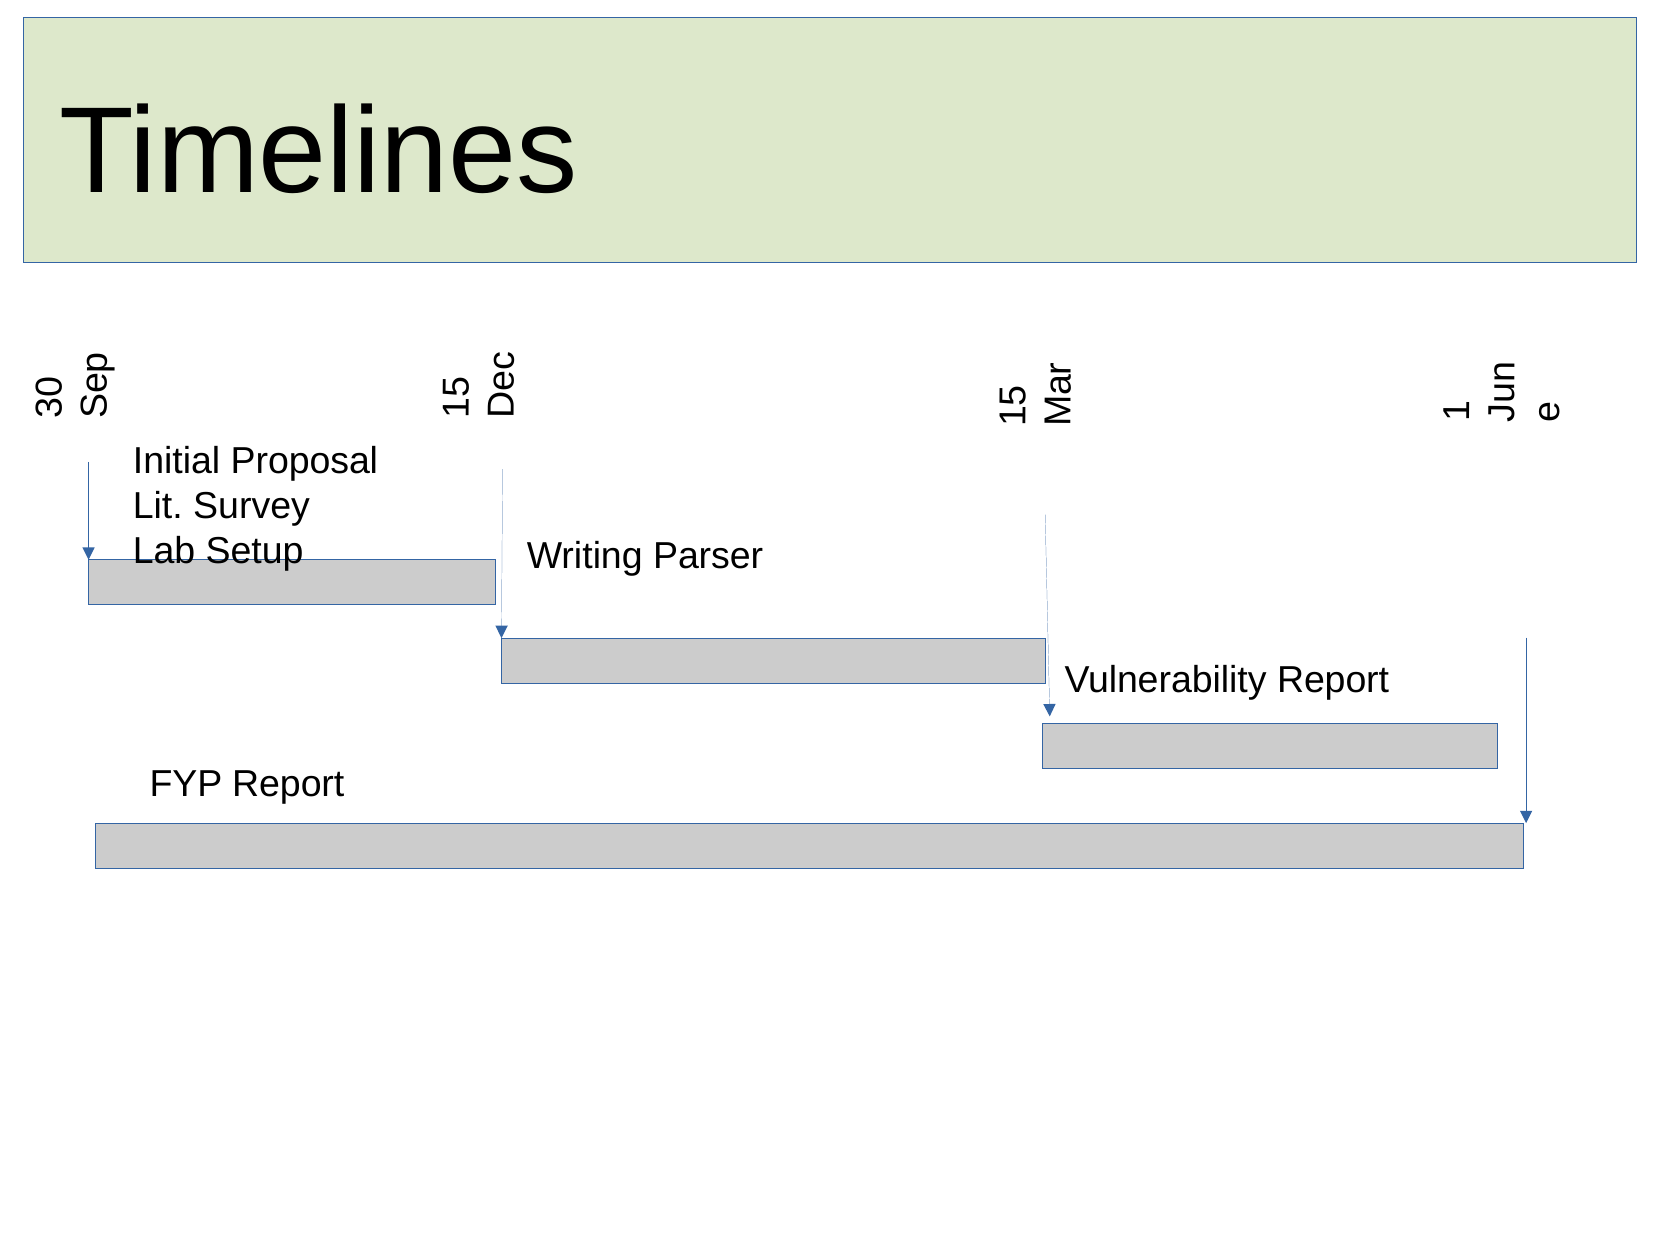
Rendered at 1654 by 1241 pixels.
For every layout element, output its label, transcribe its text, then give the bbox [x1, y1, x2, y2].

text_box FYP Report [134, 752, 406, 821]
text_box 15 Mar [1008, 311, 1097, 471]
text_box [23, 17, 1637, 263]
text_box 15 Dec [453, 301, 541, 464]
text_box [95, 823, 1524, 869]
text_box [1042, 723, 1498, 769]
text_box Vulnerability Report [1049, 647, 1477, 716]
text_box Writing Parser [512, 524, 1023, 644]
text_box Timelines [41, 75, 597, 212]
text_box [88, 559, 496, 605]
text_box 30 Sep [46, 302, 134, 464]
text_box Initial Proposal Lit. Survey Lab Setup [118, 428, 450, 569]
text_box 30 Sep [46, 381, 59, 392]
text_box 1 June [1450, 309, 1538, 464]
text_box [501, 638, 1046, 684]
